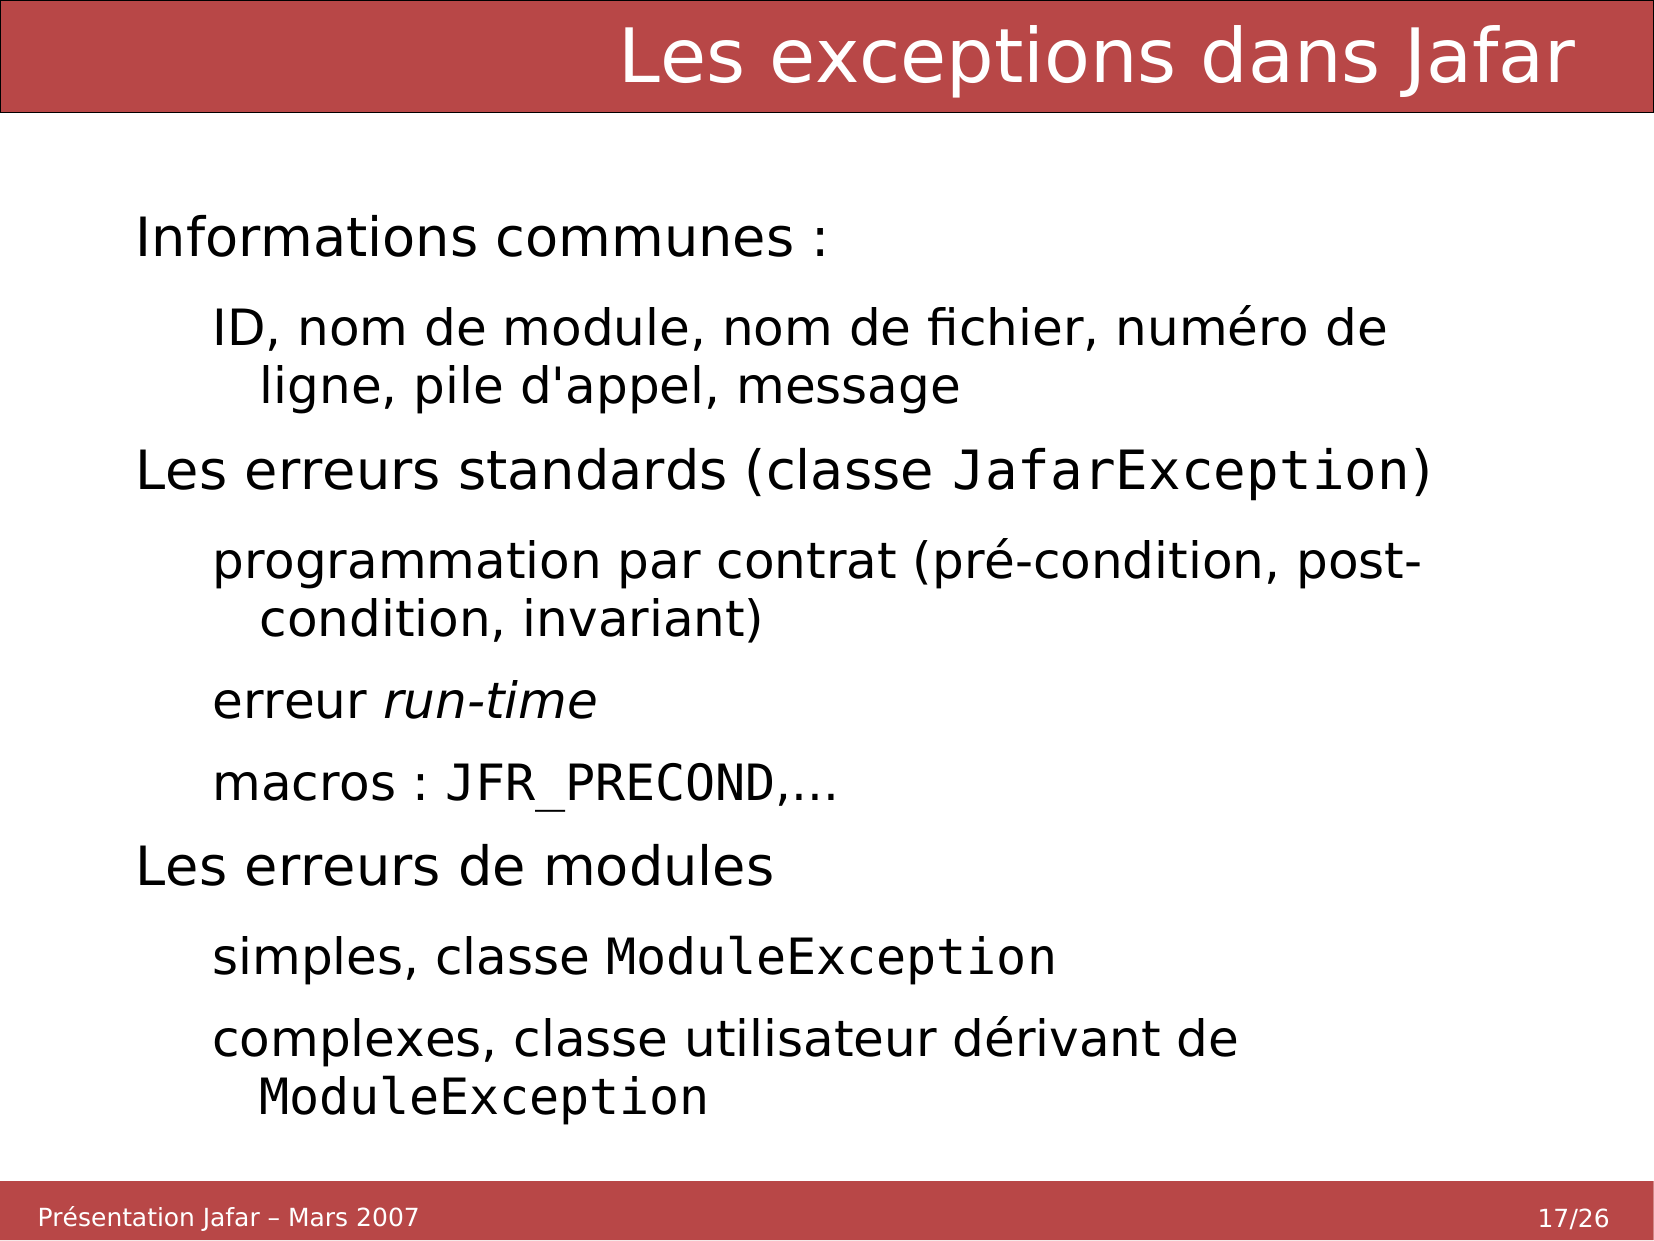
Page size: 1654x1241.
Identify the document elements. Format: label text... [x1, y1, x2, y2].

list Informations communes : ID, nom de module, nom de fichier, numéro de ligne, pile d'appel, message Les erreurs standards (classe JafarException) programmation par contrat (pré-condition, post-condition, invariant) erreur run-time macros : JFR_PRECOND,... Les erreurs de modules simples, classe ModuleException complexes, classe utilisateur dérivant de ModuleException [118, 206, 1531, 1136]
title Les exceptions dans Jafar [0, 0, 1654, 113]
